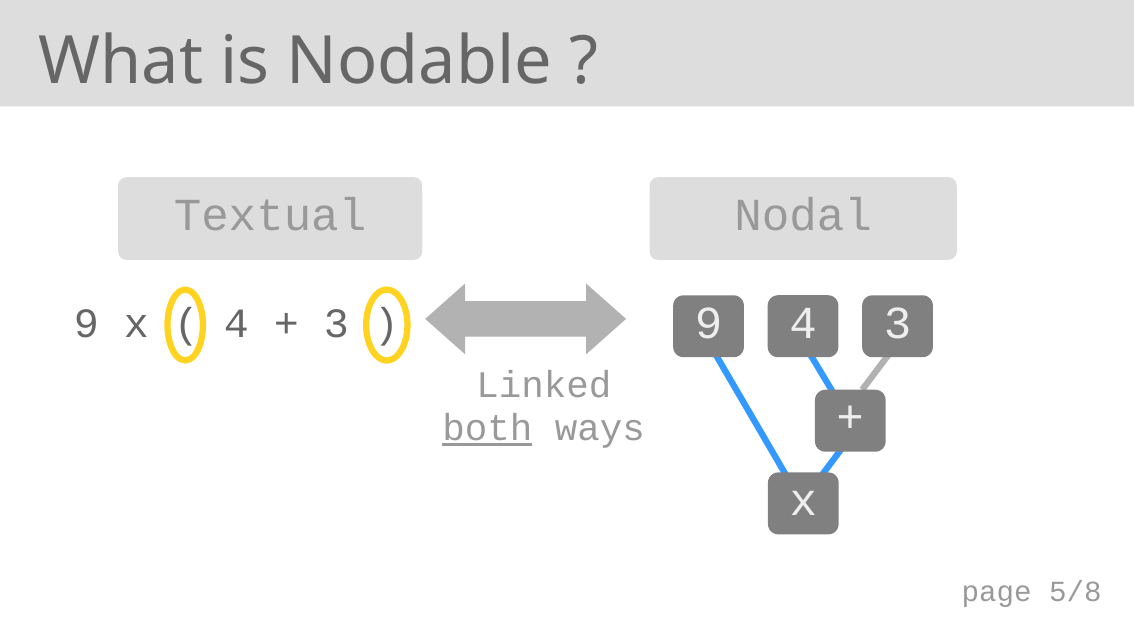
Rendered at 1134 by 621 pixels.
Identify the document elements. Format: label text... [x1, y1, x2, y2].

text_box 3 [862, 295, 933, 358]
text_box [0, 0, 1134, 107]
text_box 9 x ( 4 + 3 ) [370, 295, 404, 357]
text_box 4 [767, 295, 839, 358]
text_box + [814, 389, 886, 452]
text_box Nodal [649, 177, 957, 260]
text_box x [767, 472, 839, 535]
text_box [425, 283, 627, 355]
text_box 9 [673, 295, 744, 358]
text_box Textual [118, 177, 423, 260]
text_box 9 x ( 4 + 3 ) [171, 295, 199, 357]
text_box Linked both ways [427, 358, 660, 449]
text_box What is Nodable ? [23, 5, 734, 99]
text_box 9 x ( 4 + 3 ) [35, 295, 438, 428]
text_box page <numéro>/8 [720, 570, 1134, 621]
